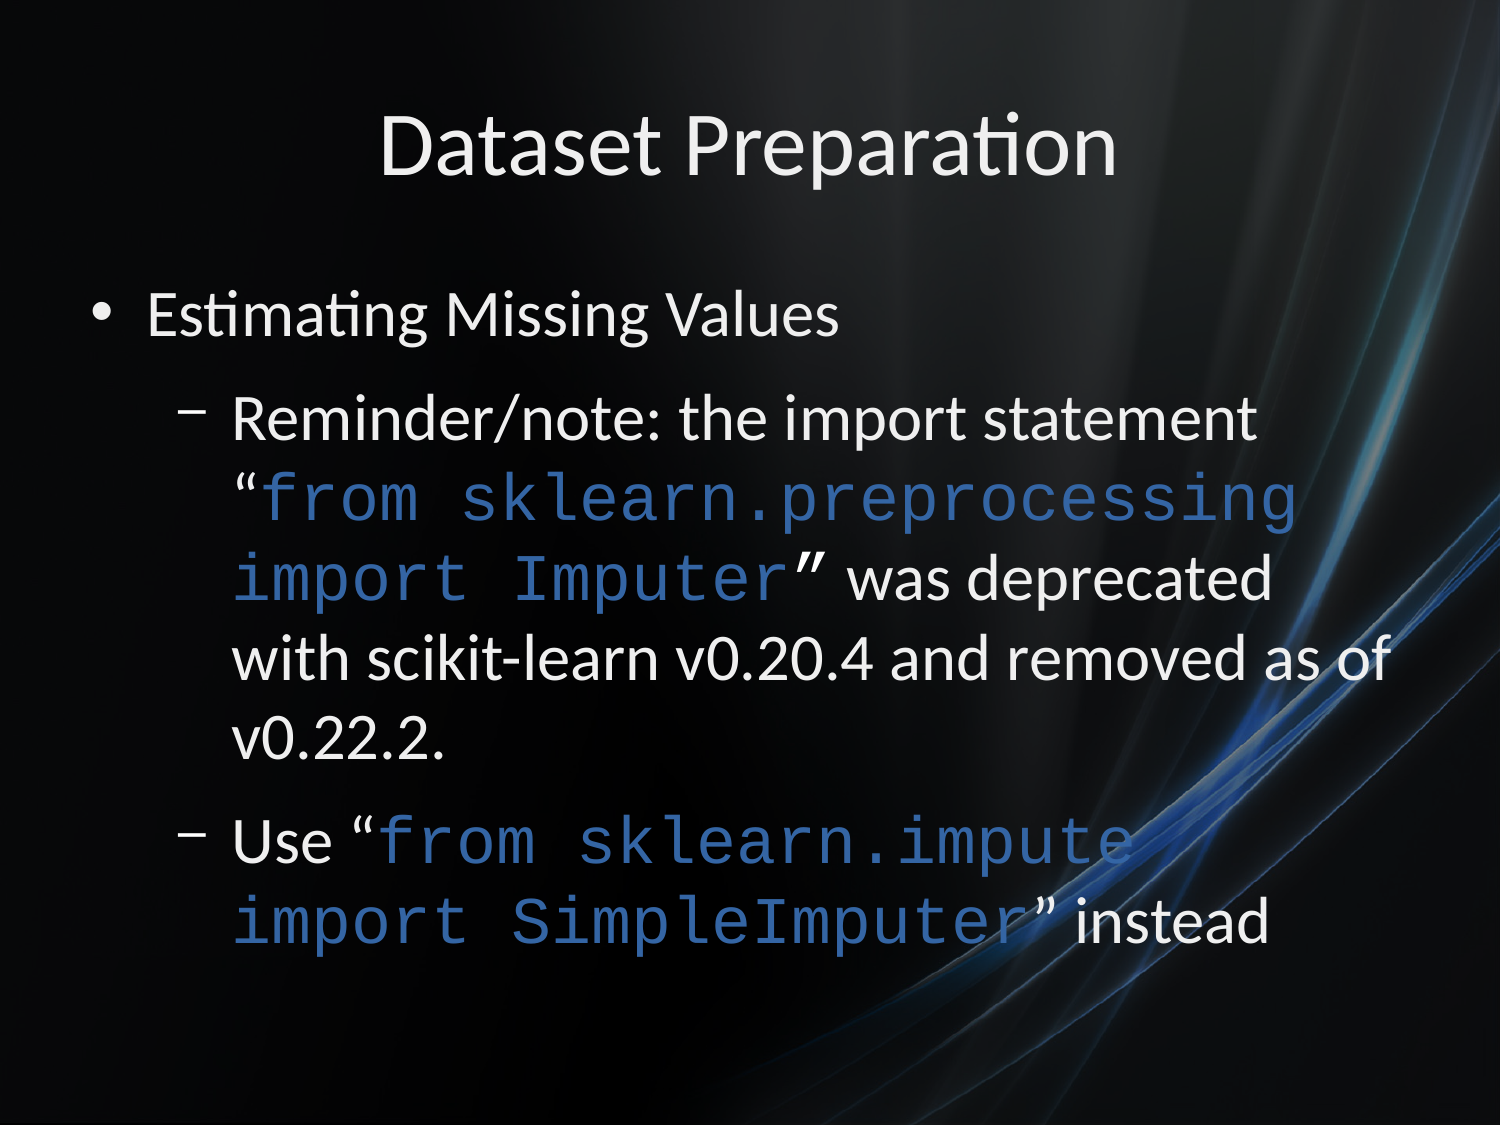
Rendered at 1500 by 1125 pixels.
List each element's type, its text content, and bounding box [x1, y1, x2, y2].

picture [0, 0, 1500, 1125]
title Dataset Preparation [75, 45, 1425, 233]
list Estimating Missing Values Reminder/note: the import statement “from sklearn.preprocessing import Imputer” was deprecated with scikit-learn v0.20.4 and removed as of v0.22.2. Use “from sklearn.impute import SimpleImputer” instead [75, 262, 1425, 1077]
